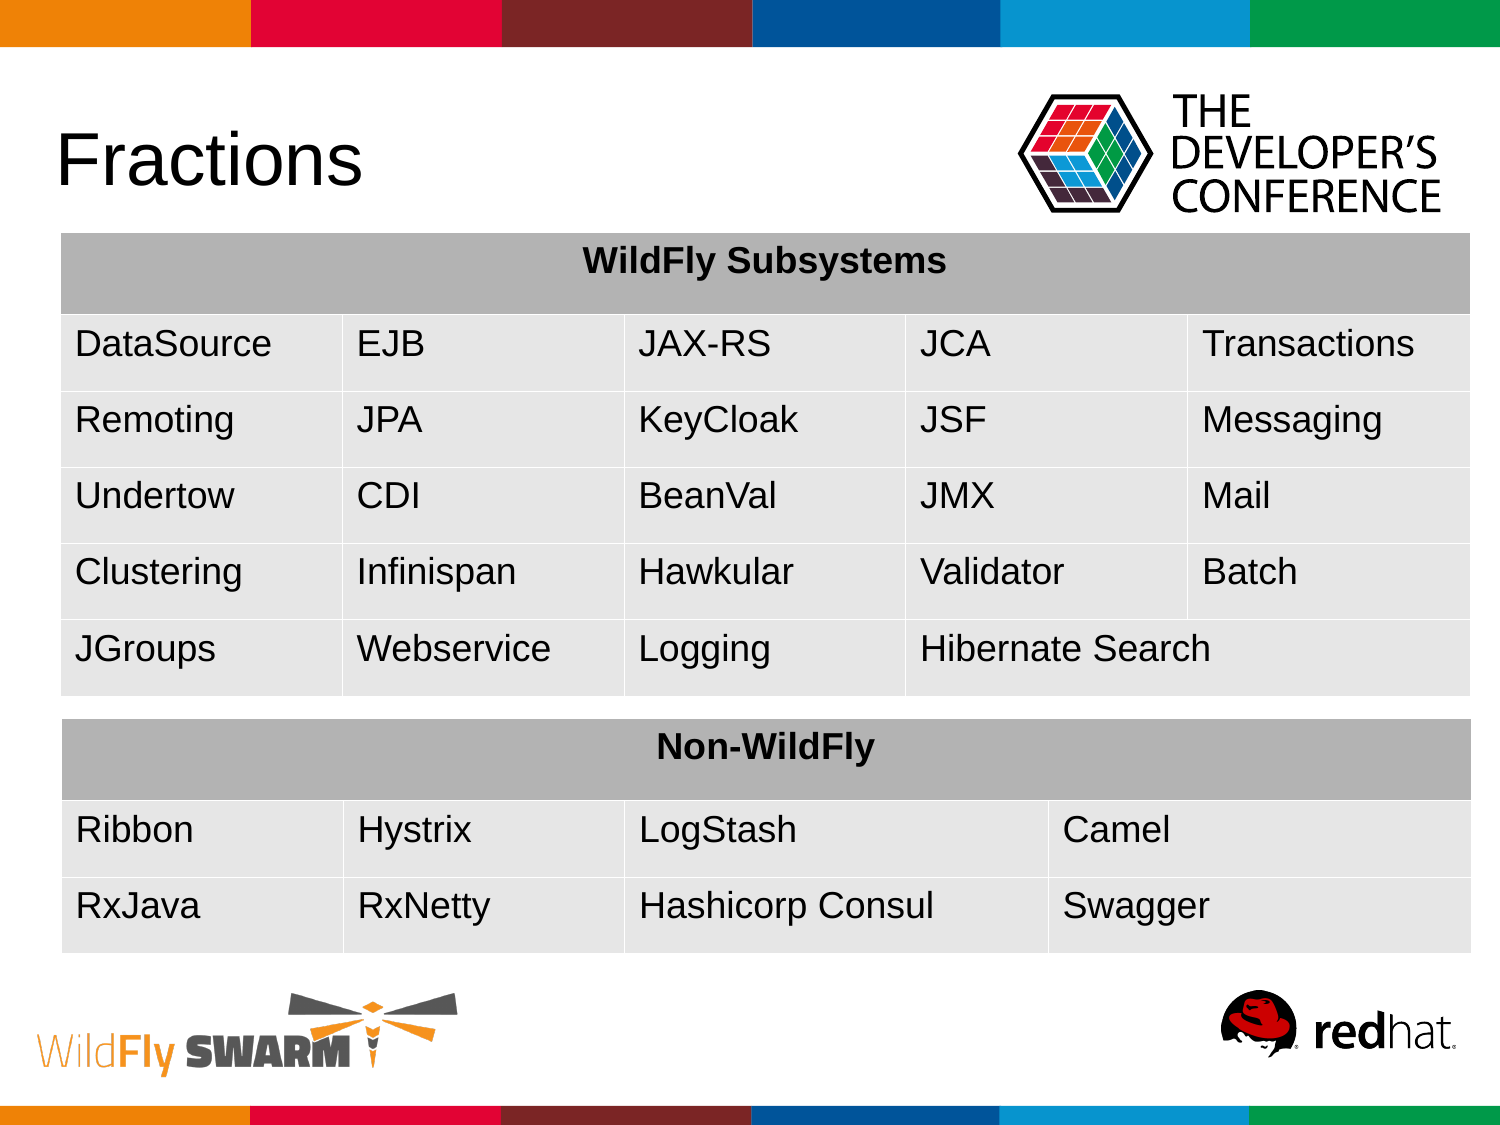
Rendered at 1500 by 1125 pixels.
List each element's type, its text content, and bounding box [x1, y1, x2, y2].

picture [1221, 990, 1456, 1066]
table_cell Hawkular [625, 544, 905, 619]
table_cell KeyCloak [625, 392, 905, 467]
table_cell RxNetty [344, 878, 624, 953]
title Fractions [41, 79, 975, 232]
table_cell RxJava [62, 878, 343, 953]
table_cell Validator [906, 544, 1187, 619]
table_cell JAX-RS [625, 315, 905, 391]
table_cell JCA [906, 315, 1187, 391]
table_cell Transactions [1188, 315, 1470, 391]
table_cell CDI [343, 468, 624, 543]
table_cell JSF [906, 392, 1187, 467]
table_cell LogStash [625, 801, 1048, 877]
table_cell Swagger [1049, 878, 1471, 953]
table_cell BeanVal [625, 468, 905, 543]
table_cell JPA [343, 392, 624, 467]
table_cell Webservice [343, 620, 624, 696]
table_cell JGroups [61, 620, 342, 696]
table_cell Messaging [1188, 392, 1470, 467]
table_cell Logging [625, 620, 905, 696]
table_cell Remoting [61, 392, 342, 467]
table_cell Undertow [61, 468, 342, 543]
table_cell Infinispan [343, 544, 624, 619]
table_cell Hashicorp Consul [625, 878, 1048, 953]
table_cell EJB [343, 315, 624, 391]
table_header Non-WildFly [62, 719, 1471, 800]
table_cell Ribbon [62, 801, 343, 877]
picture [28, 974, 466, 1095]
table_cell DataSource [61, 315, 342, 391]
table_cell Batch [1188, 544, 1470, 619]
table_header WildFly Subsystems [61, 233, 1470, 314]
table_cell JMX [906, 468, 1187, 543]
table_cell Hibernate Search [906, 620, 1470, 696]
table_cell Mail [1188, 468, 1470, 543]
table_cell Clustering [61, 544, 342, 619]
table_cell Camel [1049, 801, 1471, 877]
table_cell Hystrix [344, 801, 624, 877]
